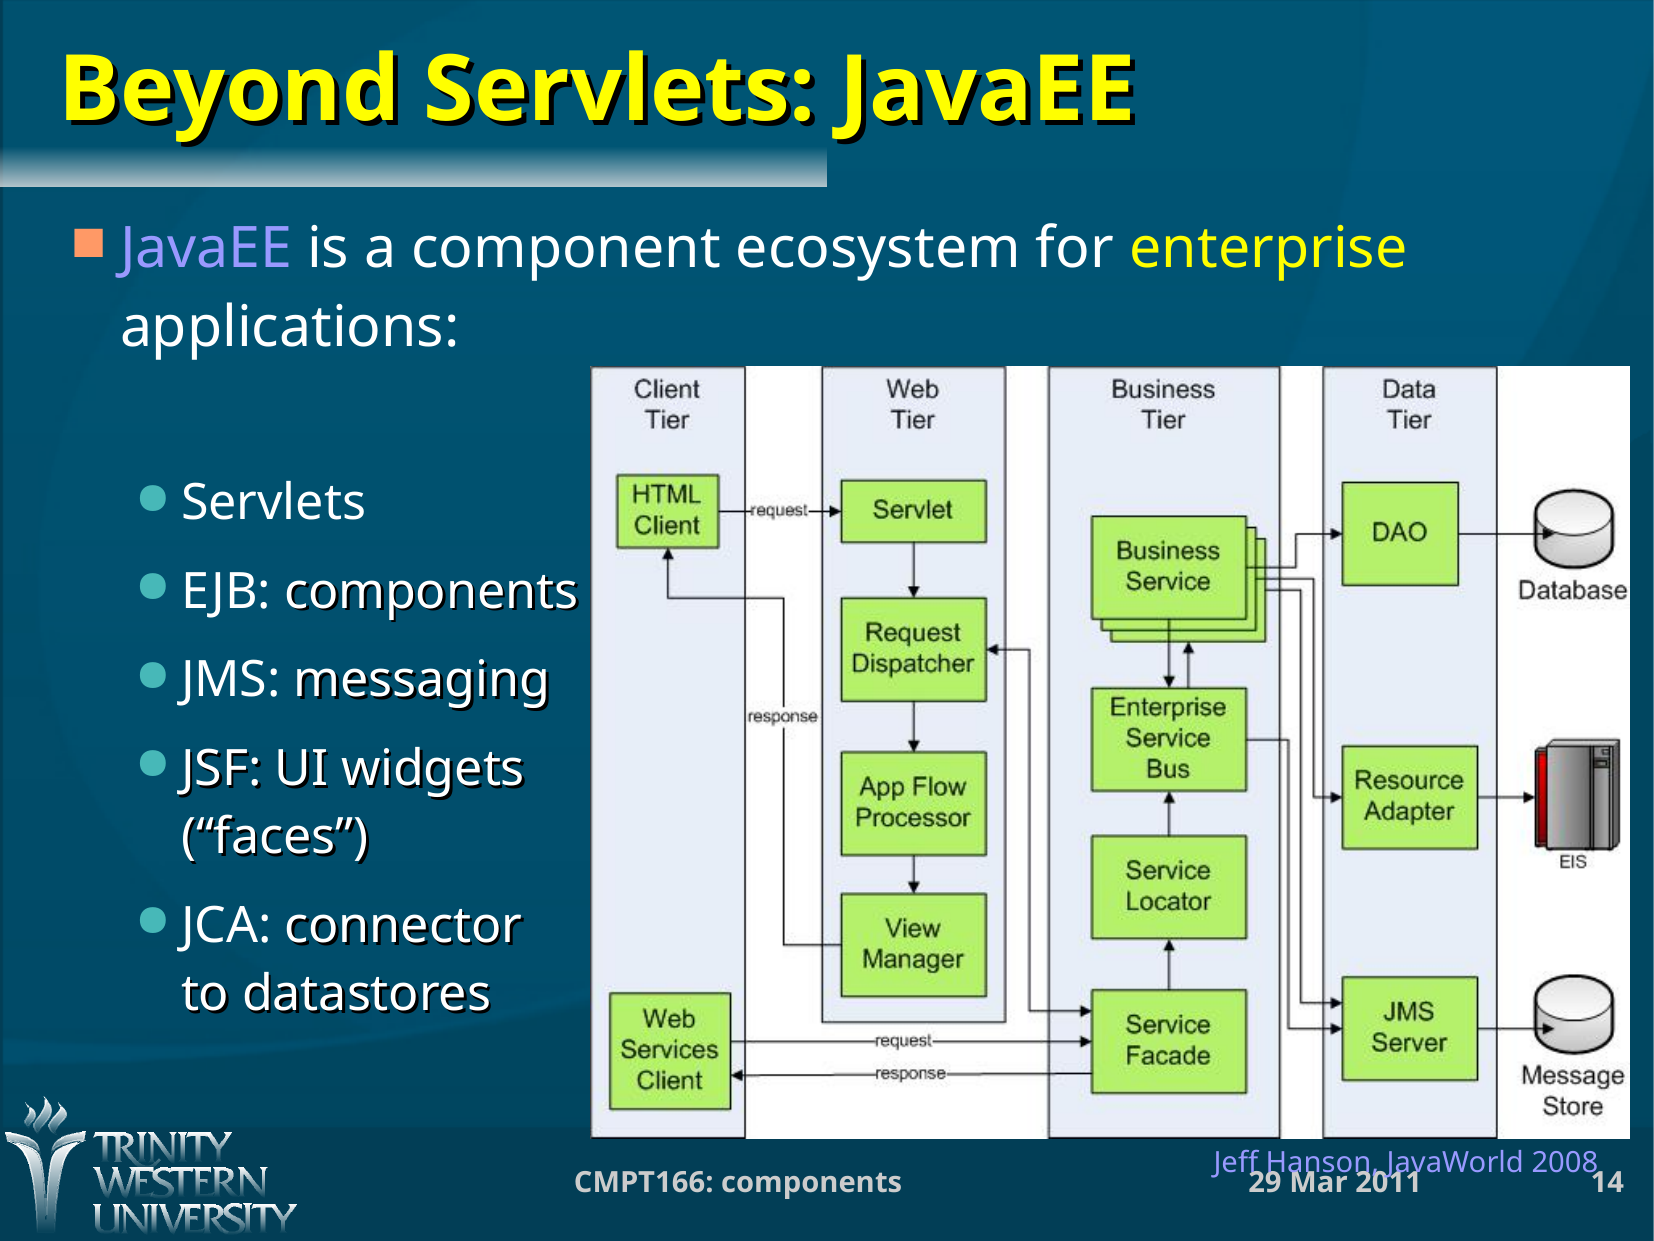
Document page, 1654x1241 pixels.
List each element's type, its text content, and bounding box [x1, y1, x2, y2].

list JavaEE is a component ecosystem for enterprise applications: Servlets EJB: components JMS: messaging JSF: UI widgets (“faces”) JCA: connector to datastores [59, 206, 1625, 1026]
text_box Jeff Hanson, JavaWorld 2008 [1198, 1133, 1640, 1183]
title Beyond Servlets: JavaEE [59, 19, 1595, 148]
picture [38, 1227, 54, 1232]
picture [591, 367, 1629, 1138]
text_box Client Browser [0, 154, 827, 158]
